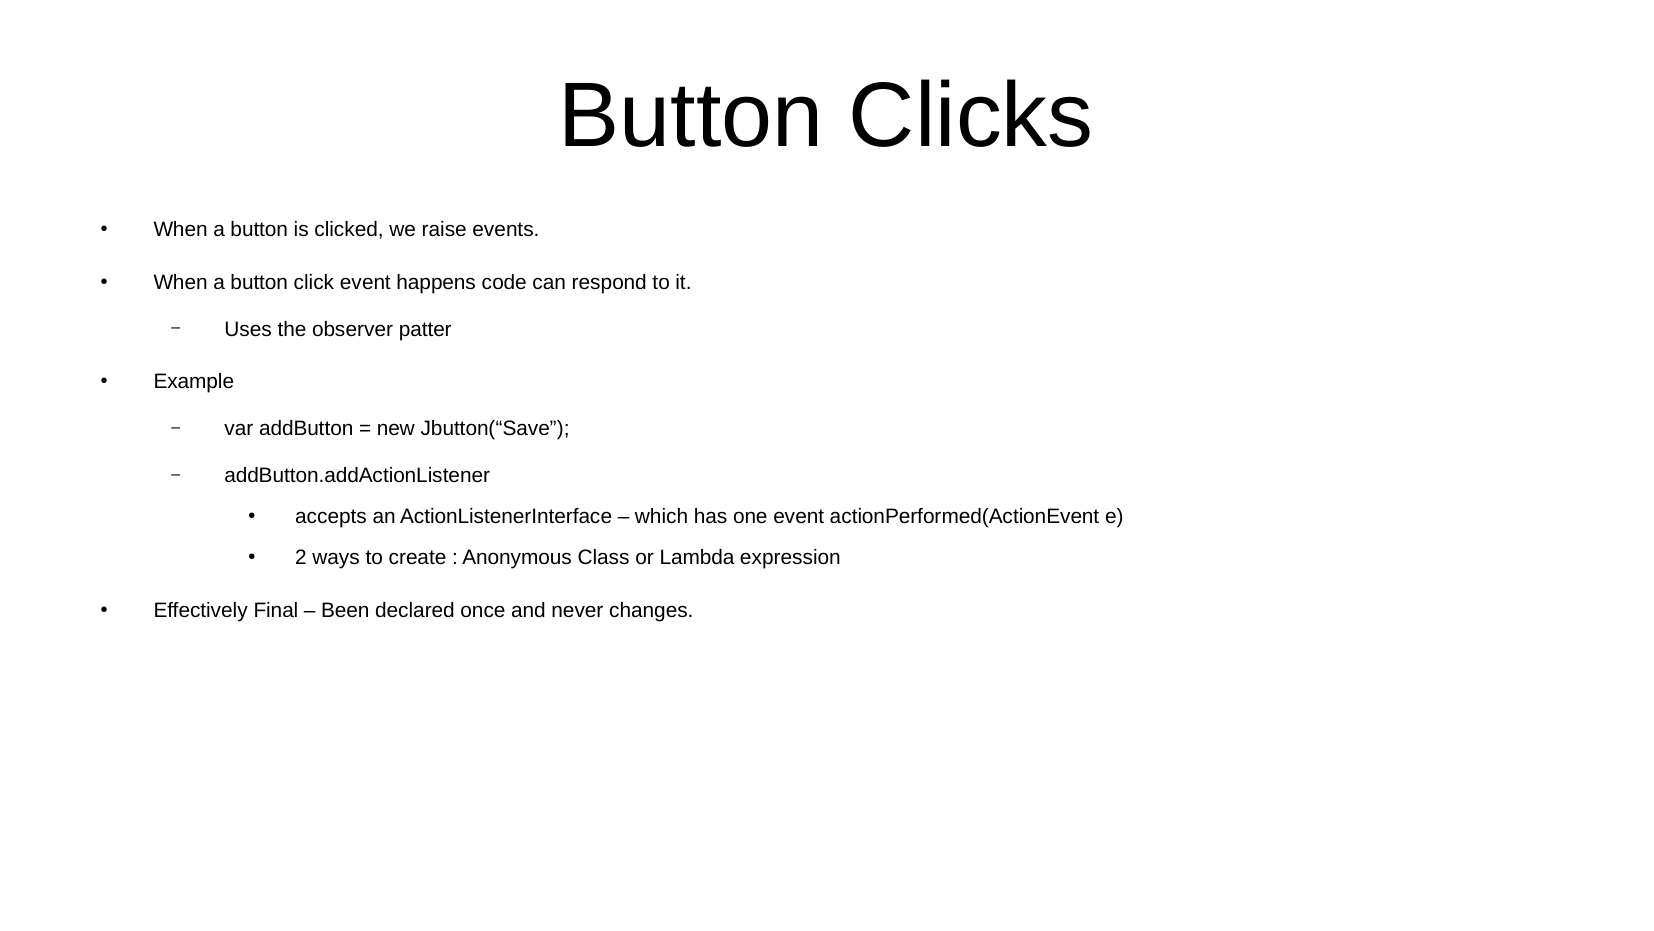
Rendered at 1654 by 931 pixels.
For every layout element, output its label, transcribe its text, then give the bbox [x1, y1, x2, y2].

list When a button is clicked, we raise events. When a button click event happens code can respond to it. Uses the observer patter Example var addButton = new Jbutton(“Save”); addButton.addActionListener accepts an ActionListenerInterface – which has one event actionPerformed(ActionEvent e) 2 ways to create : Anonymous Class or Lambda expression Effectively Final – Been declared once and never changes. [82, 217, 1576, 871]
title Button Clicks [82, 37, 1571, 193]
